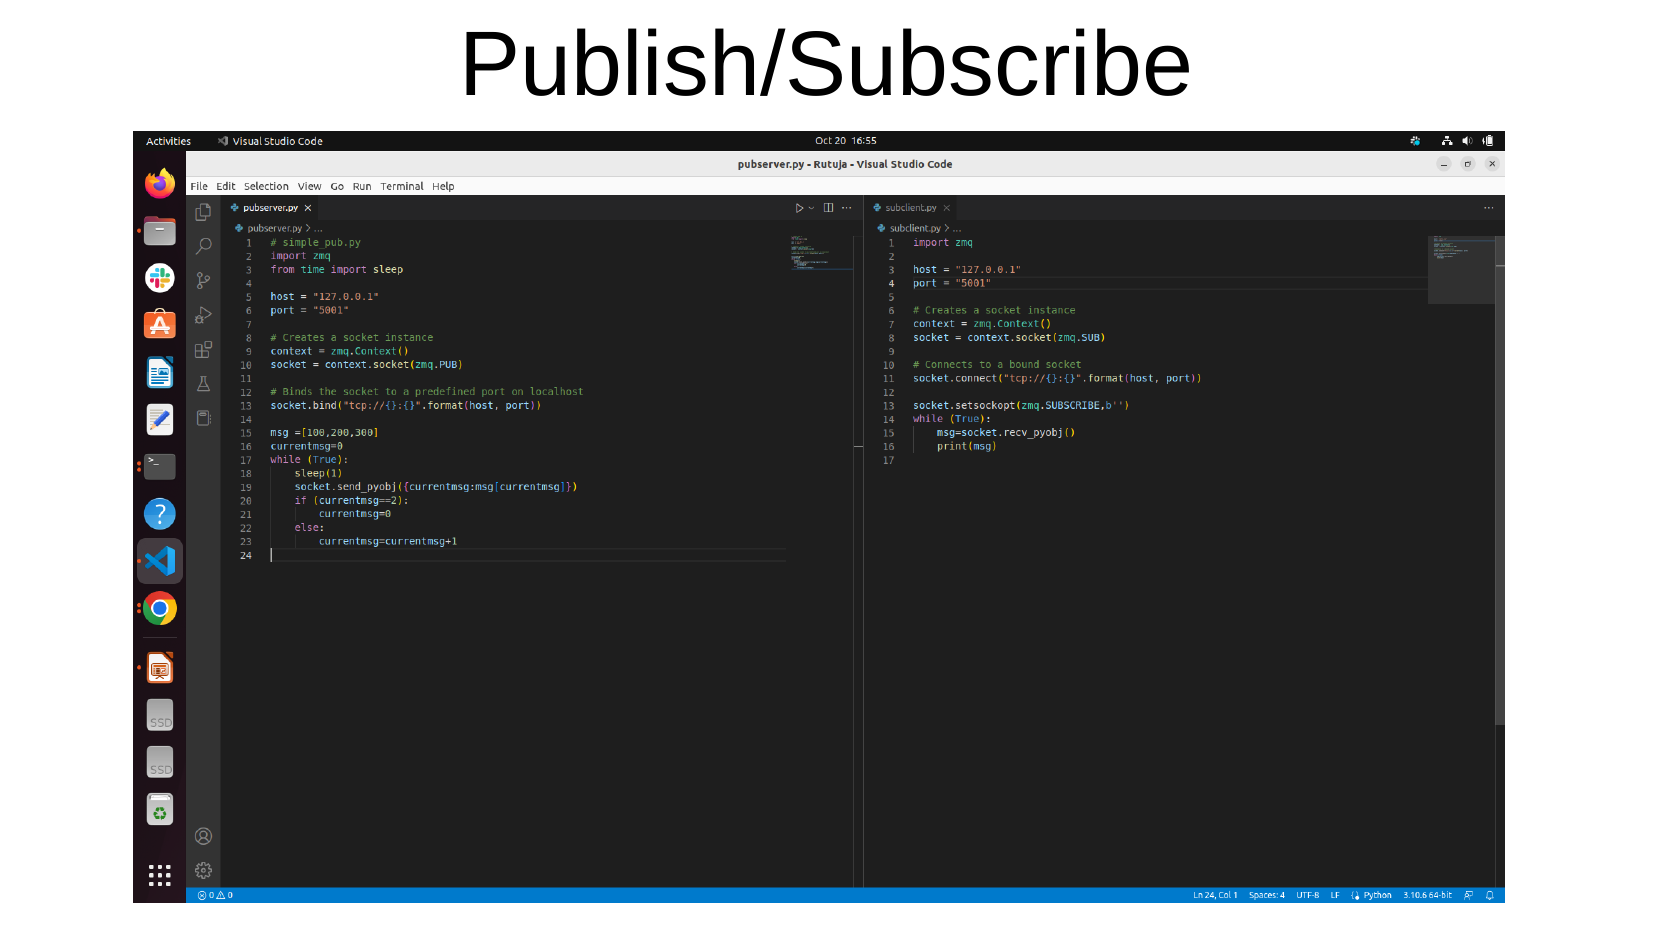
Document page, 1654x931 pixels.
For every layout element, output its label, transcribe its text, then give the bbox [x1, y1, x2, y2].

picture [133, 131, 1505, 903]
title Publish/Subscribe [82, 12, 1571, 218]
